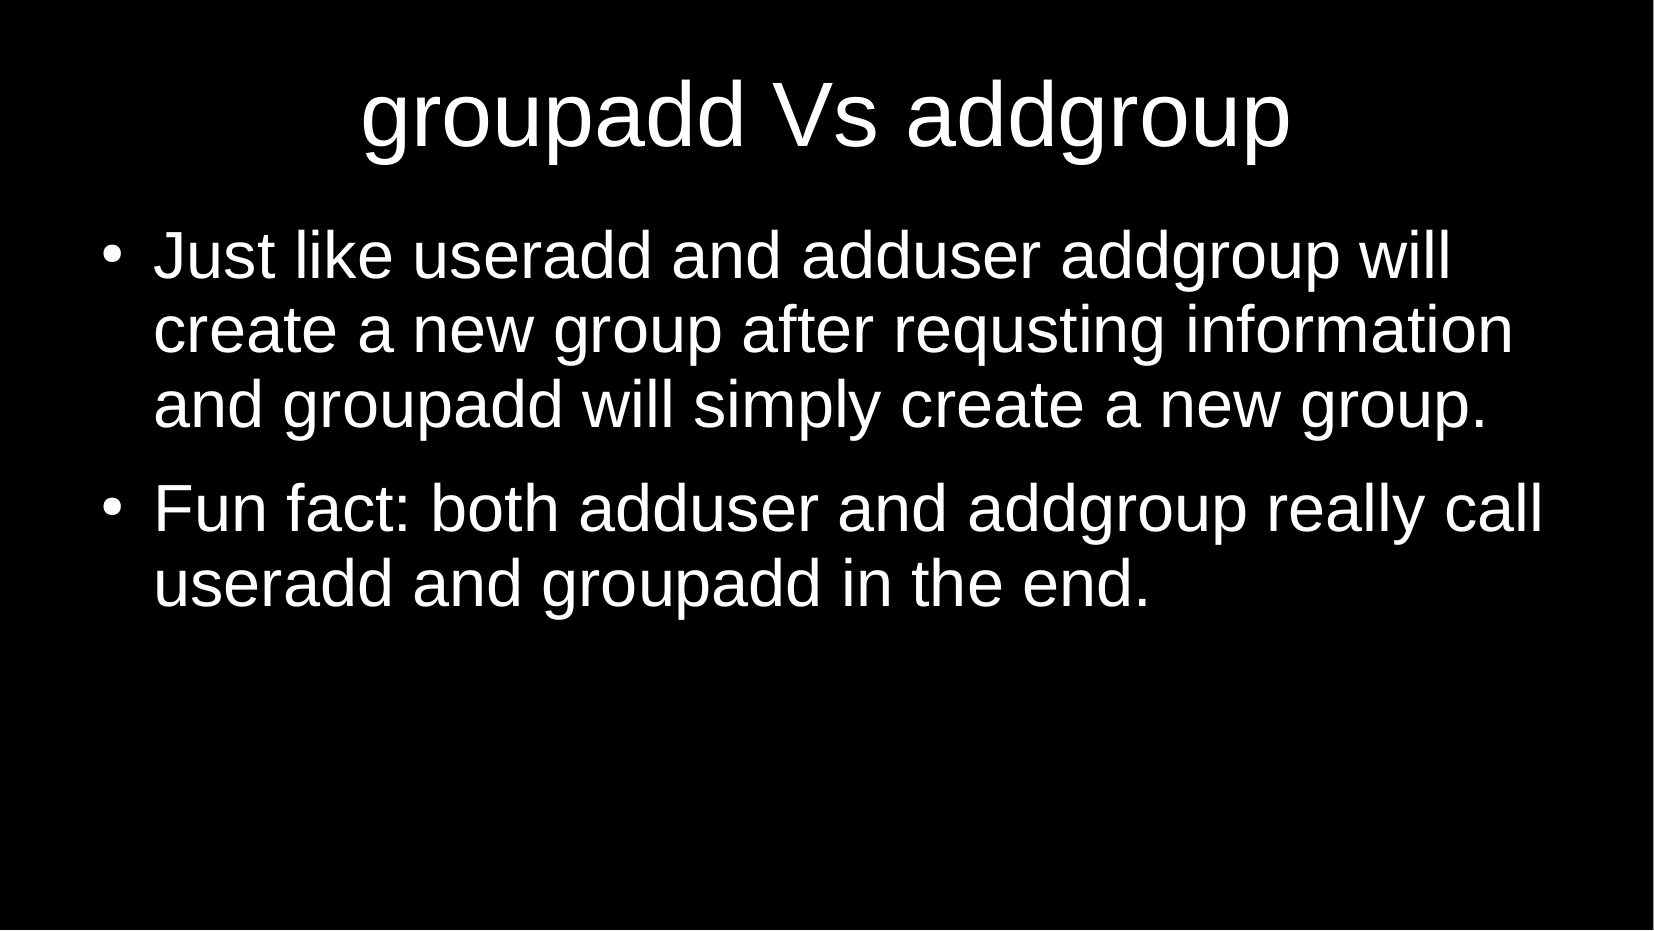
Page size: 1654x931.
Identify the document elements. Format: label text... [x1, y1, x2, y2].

list Just like useradd and adduser addgroup will create a new group after requsting information and groupadd will simply create a new group. Fun fact: both adduser and addgroup really call useradd and groupadd in the end. [82, 217, 1571, 758]
title groupadd Vs addgroup [82, 37, 1571, 193]
